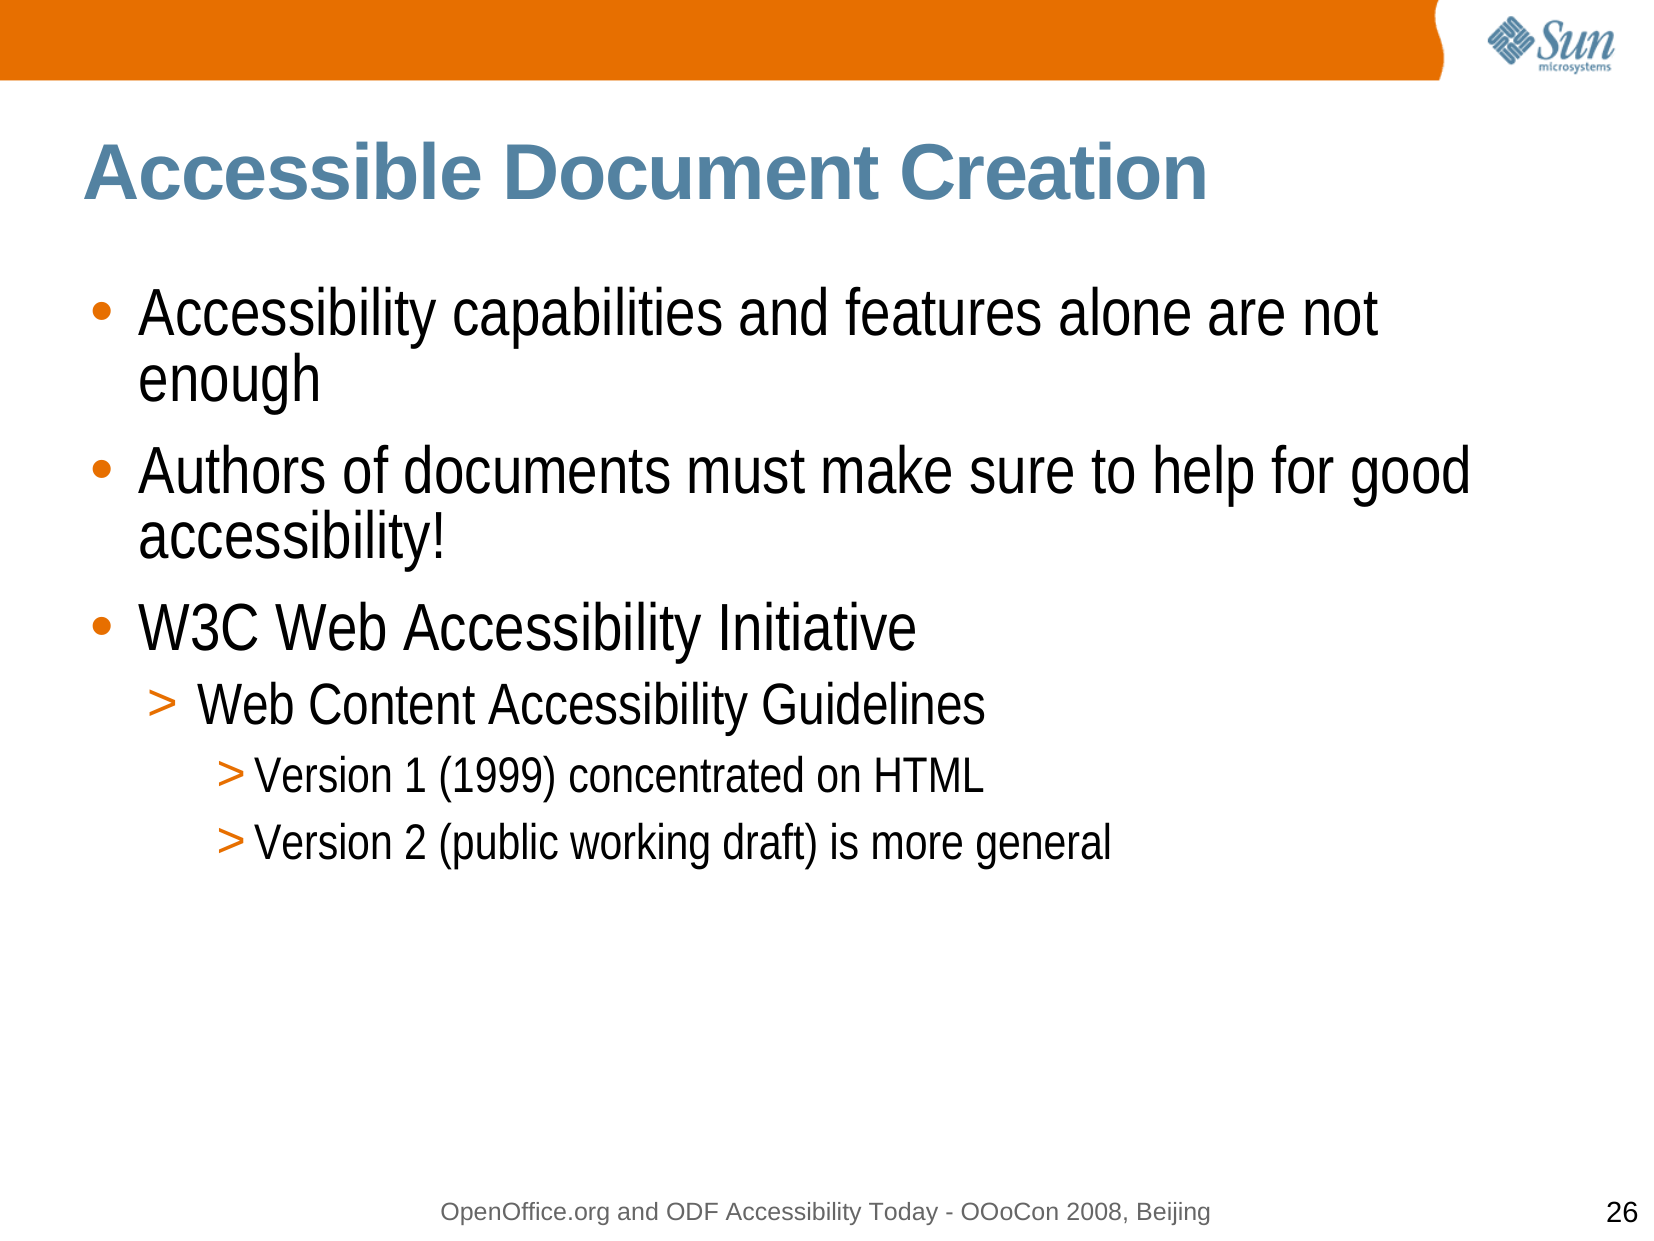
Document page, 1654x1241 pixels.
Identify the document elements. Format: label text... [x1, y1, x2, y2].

picture [0, 0, 1654, 83]
list Accessibility capabilities and features alone are not enough Authors of documents must make sure to help for good accessibility! W3C Web Accessibility Initiative Web Content Accessibility Guidelines Version 1 (1999) concentrated on HTML Version 2 (public working draft) is more general [71, 283, 1545, 1121]
title Accessible Document Creation [82, 135, 1585, 251]
